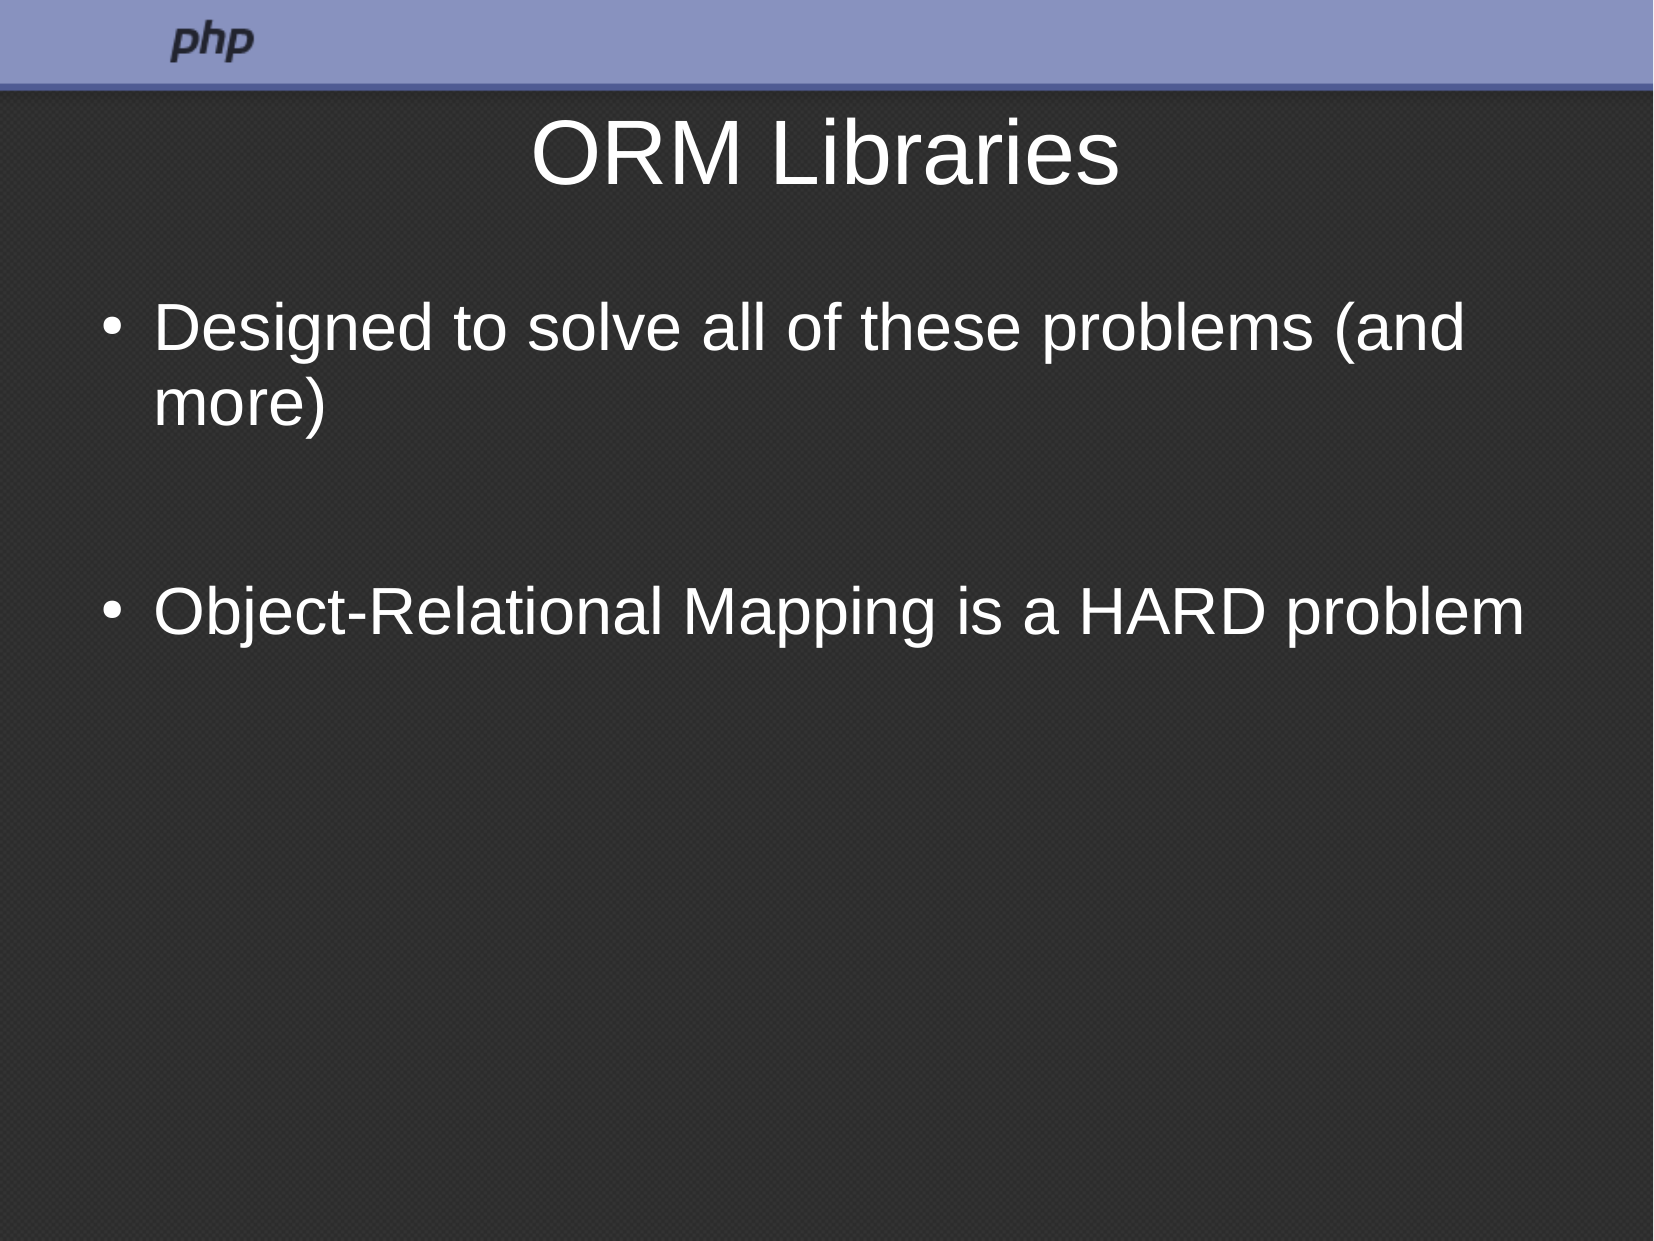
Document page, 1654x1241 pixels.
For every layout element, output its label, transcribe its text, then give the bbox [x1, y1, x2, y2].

picture [0, 0, 1654, 1241]
title ORM Libraries [82, 49, 1571, 257]
list Designed to solve all of these problems (and more) Object-Relational Mapping is a HARD problem [82, 290, 1571, 1010]
